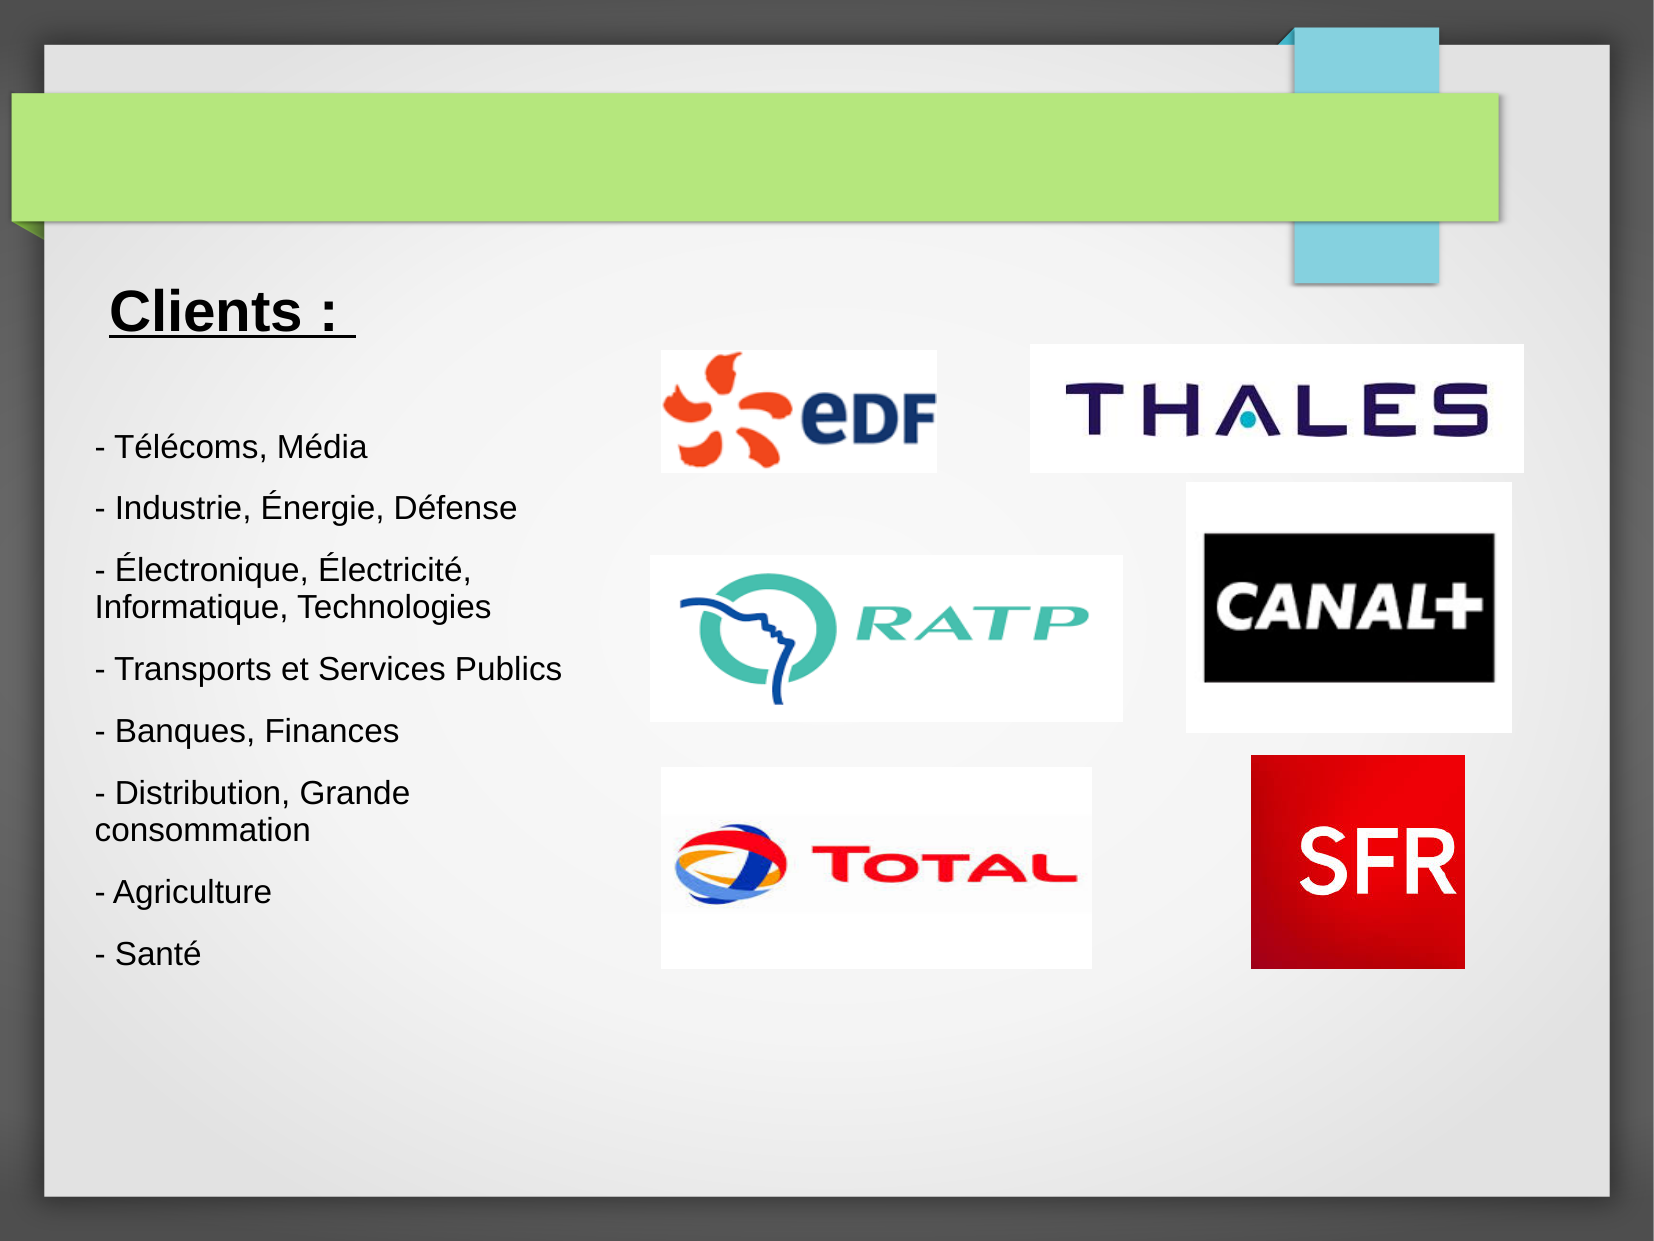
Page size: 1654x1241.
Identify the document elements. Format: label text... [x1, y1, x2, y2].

picture [0, 0, 1654, 1241]
text_box - Télécoms, Média - Industrie, Énergie, Défense - Électronique, Électricité, Informatique, Technologies - Transports et Services Publics - Banques, Finances - Distribution, Grande consommation - Agriculture - Santé [79, 420, 584, 1047]
text_box Clients : [94, 271, 426, 353]
